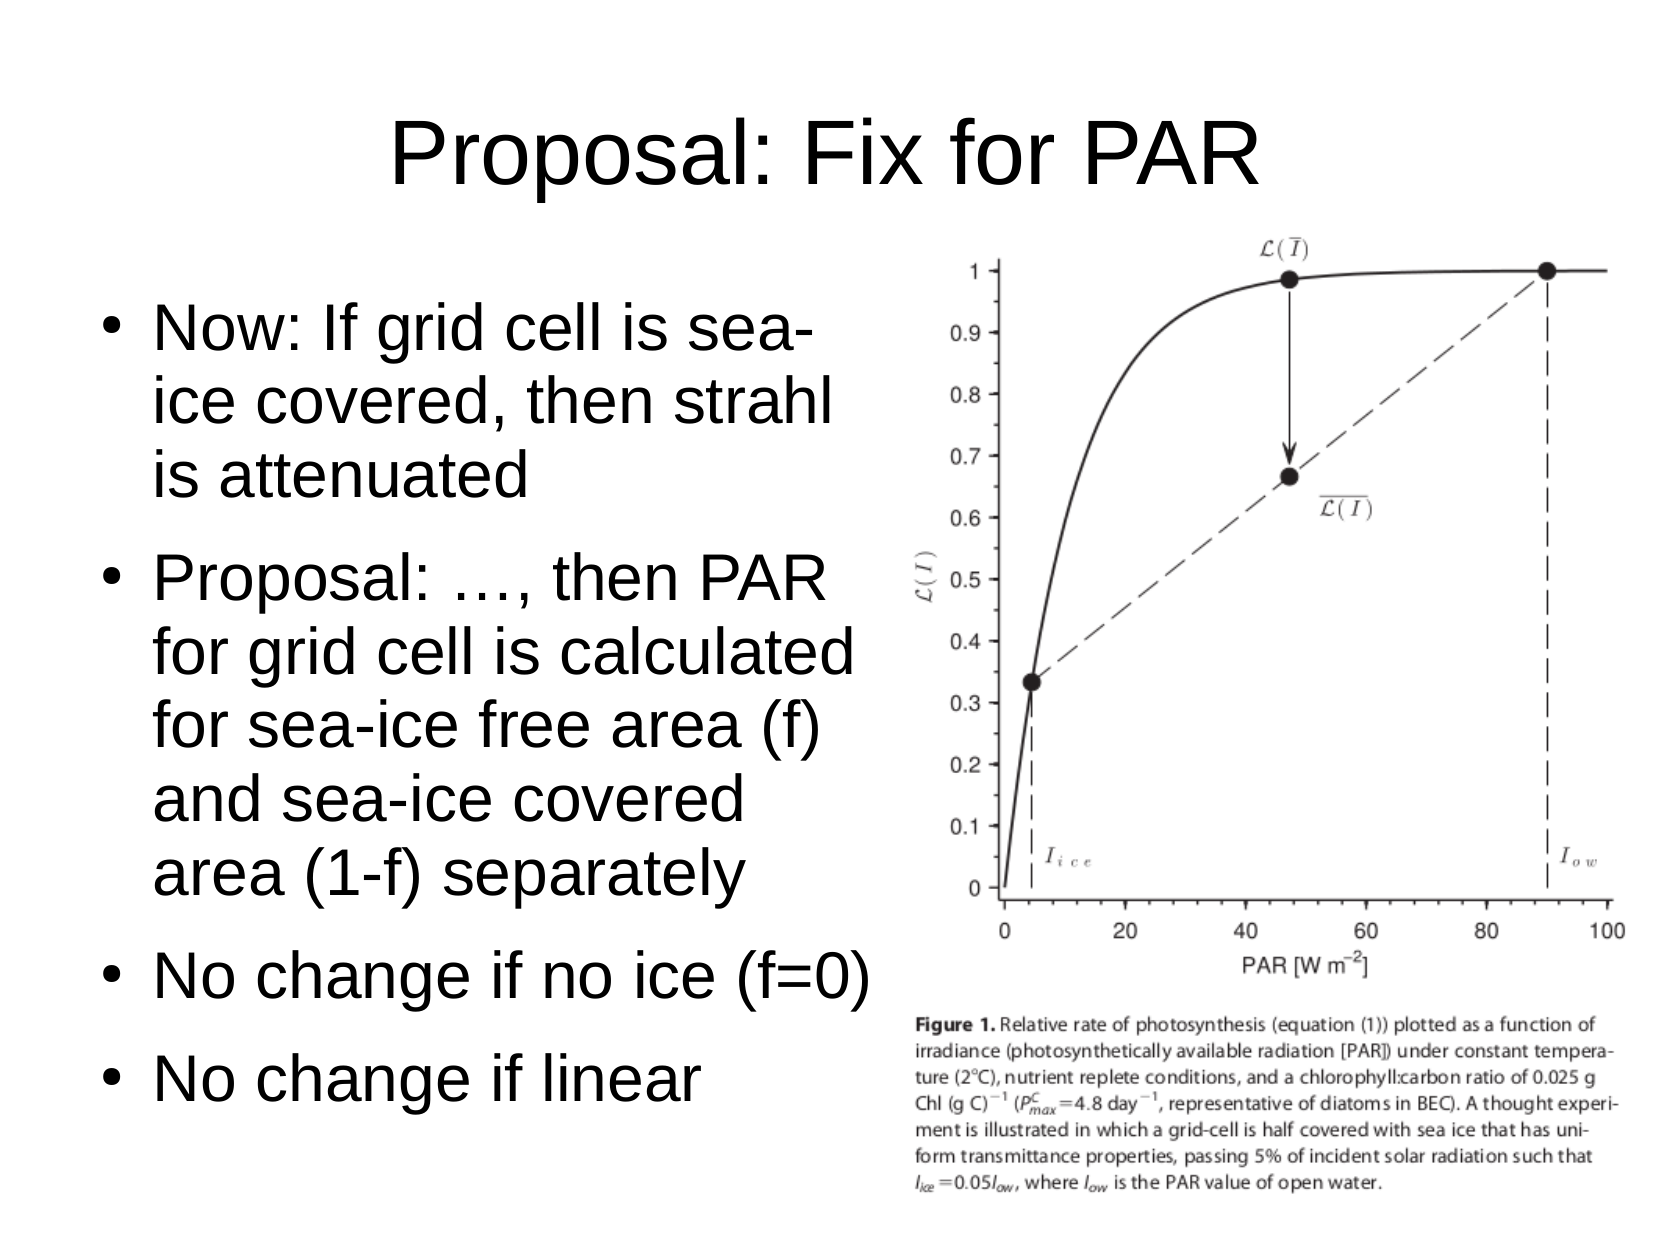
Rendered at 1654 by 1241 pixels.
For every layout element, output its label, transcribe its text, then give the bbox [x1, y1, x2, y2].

list Now: If grid cell is sea-ice covered, then strahl is attenuated Proposal: …, then PAR for grid cell is calculated for sea-ice free area (f) and sea-ice covered area (1-f) separately No change if no ice (f=0) No change if linear [82, 290, 886, 1126]
title Proposal: Fix for PAR [82, 49, 1571, 257]
picture [892, 233, 1647, 1201]
